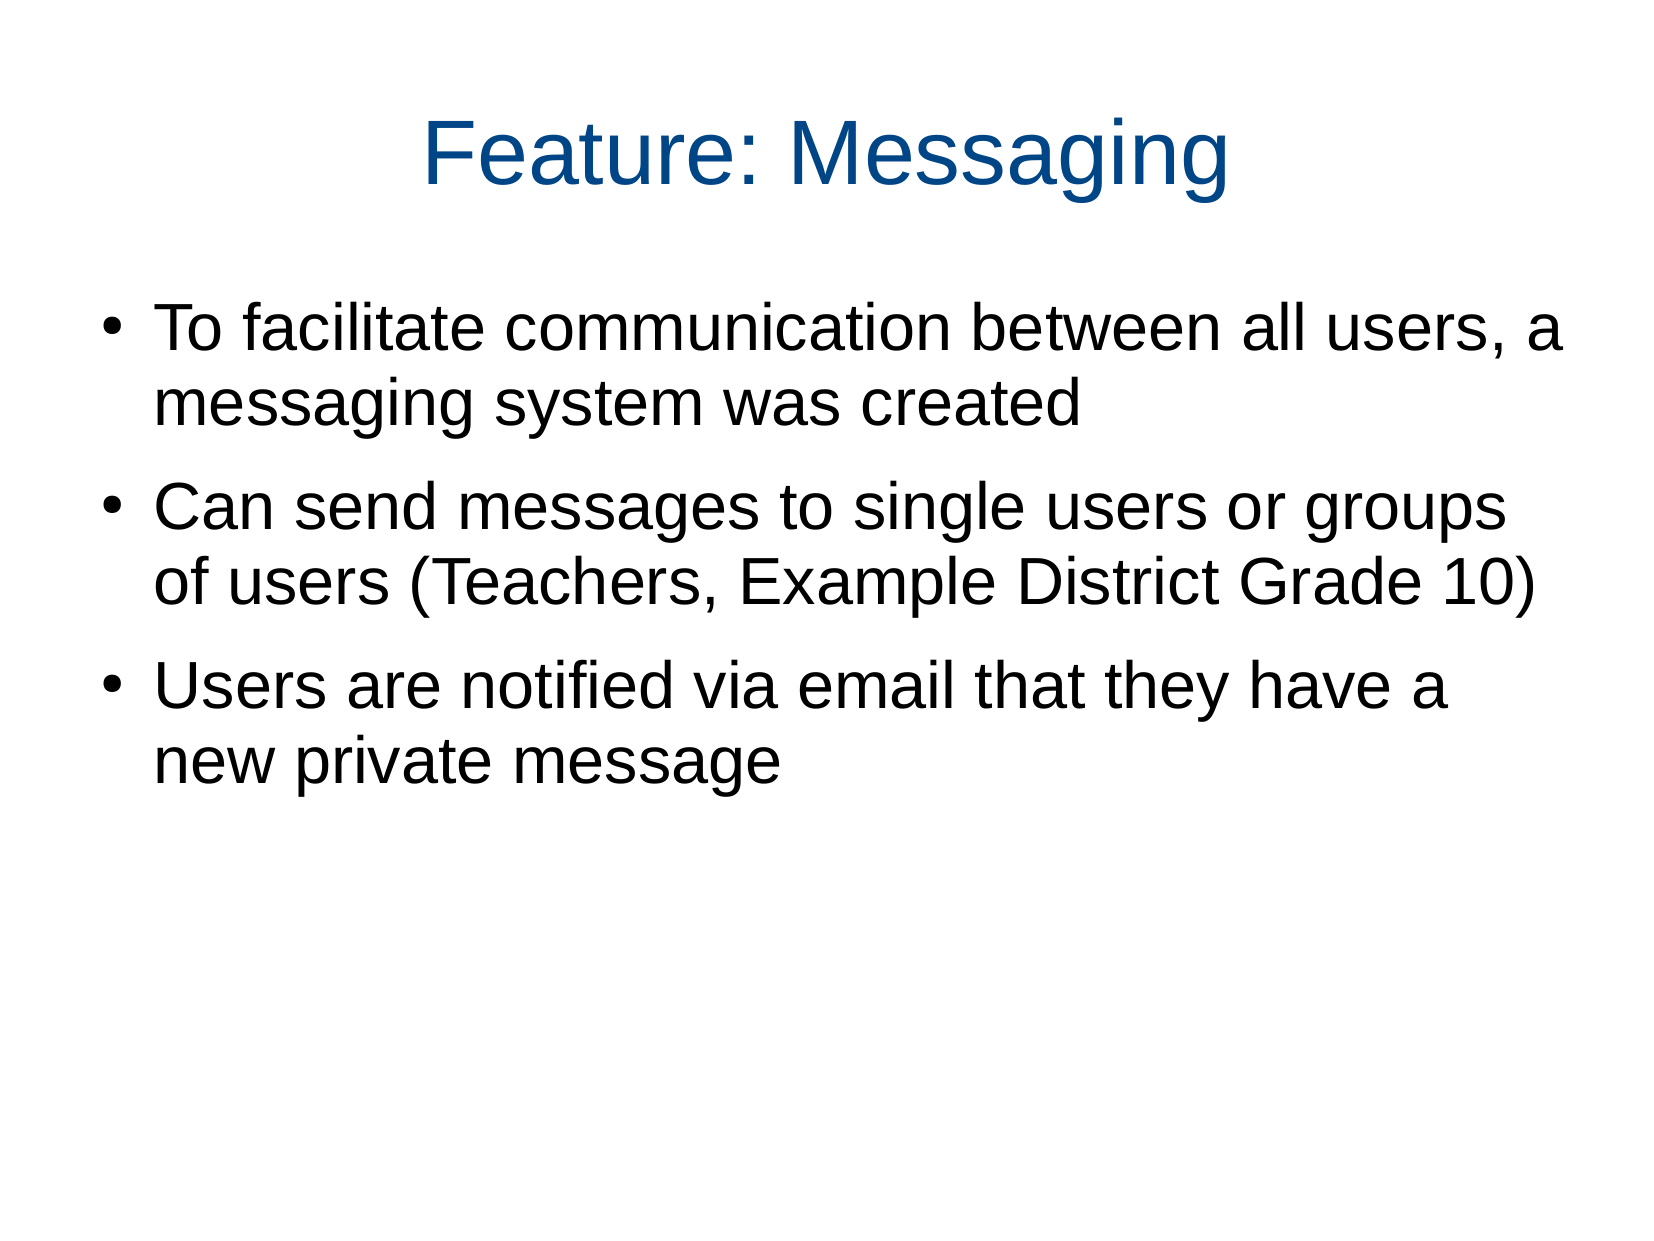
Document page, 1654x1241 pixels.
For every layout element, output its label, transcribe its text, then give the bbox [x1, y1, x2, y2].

title Feature: Messaging [82, 49, 1571, 257]
list To facilitate communication between all users, a messaging system was created Can send messages to single users or groups of users (Teachers, Example District Grade 10) Users are notified via email that they have a new private message [82, 290, 1571, 1109]
